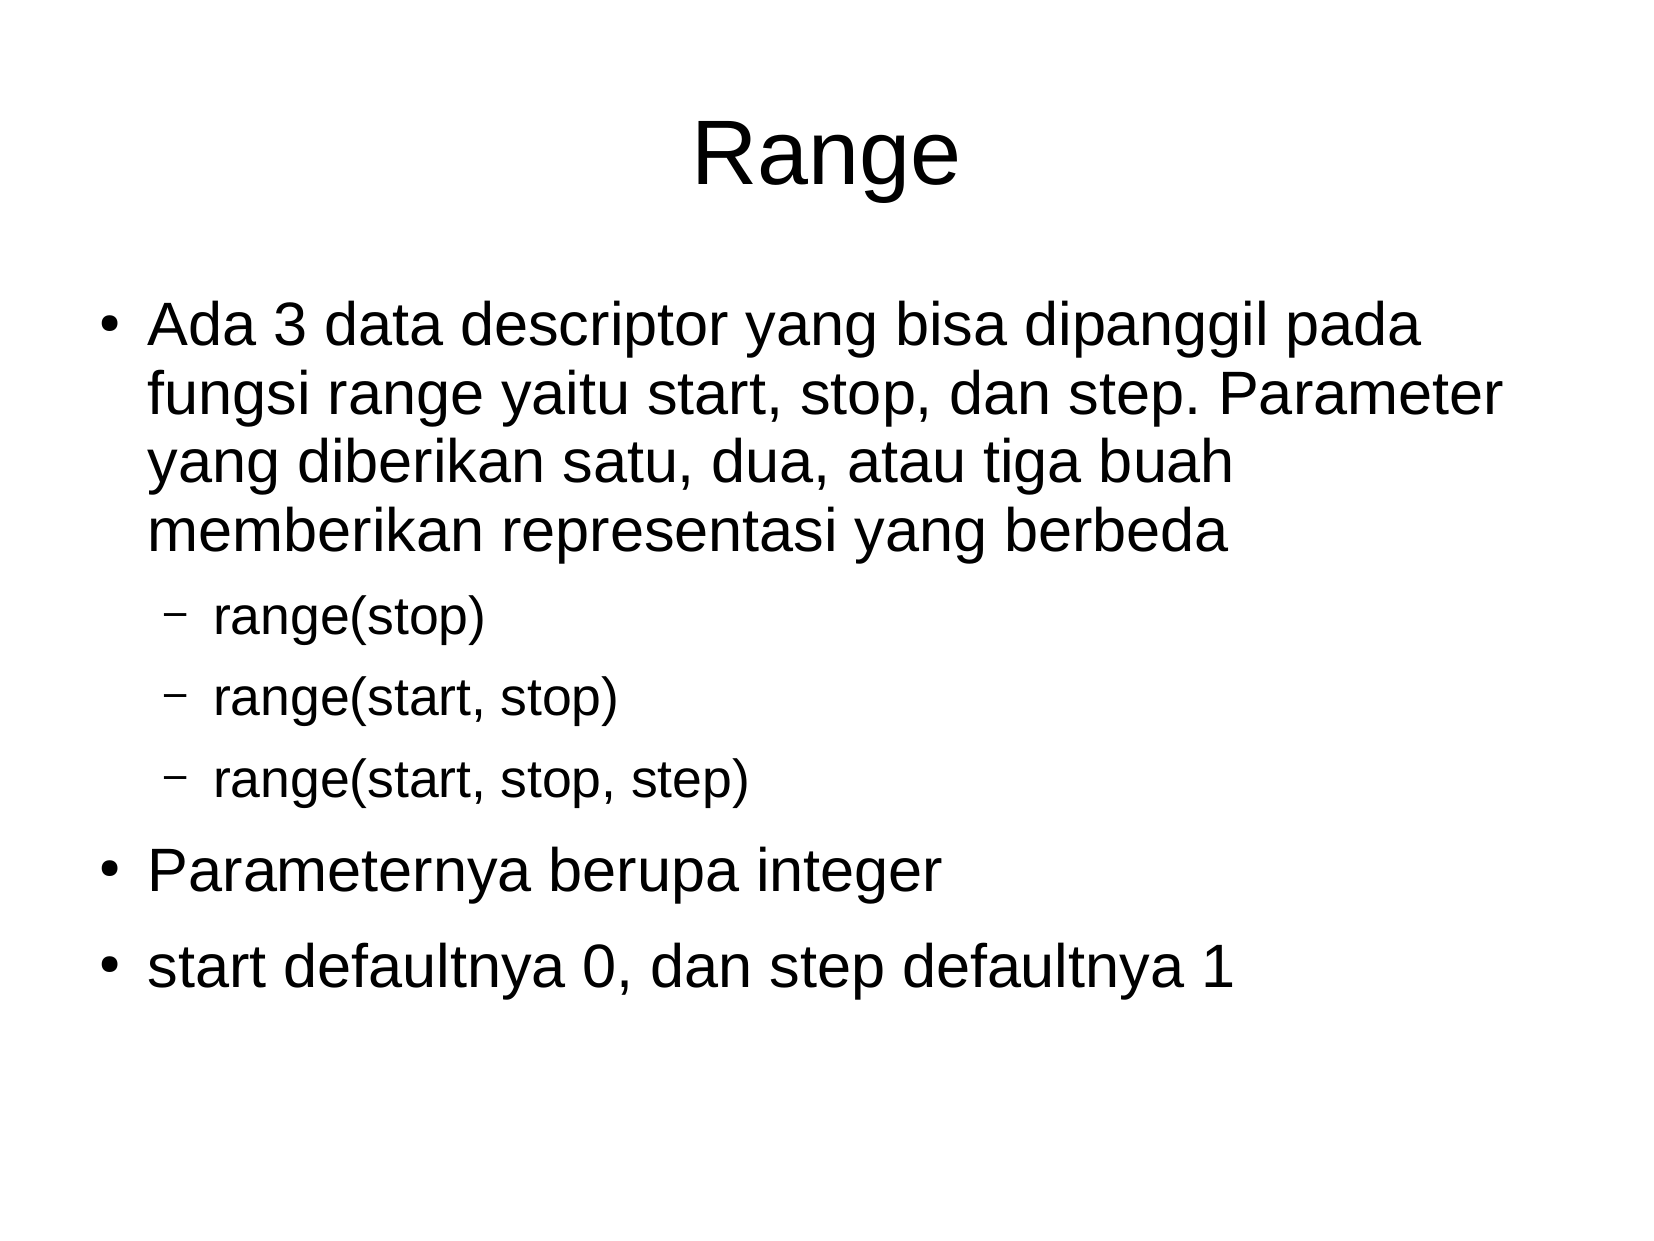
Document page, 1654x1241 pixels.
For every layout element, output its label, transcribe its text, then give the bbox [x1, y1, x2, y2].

title Range [82, 49, 1571, 257]
list Ada 3 data descriptor yang bisa dipanggil pada fungsi range yaitu start, stop, dan step. Parameter yang diberikan satu, dua, atau tiga buah memberikan representasi yang berbeda range(stop) range(start, stop) range(start, stop, step) Parameternya berupa integer start defaultnya 0, dan step defaultnya 1 [82, 290, 1571, 1010]
